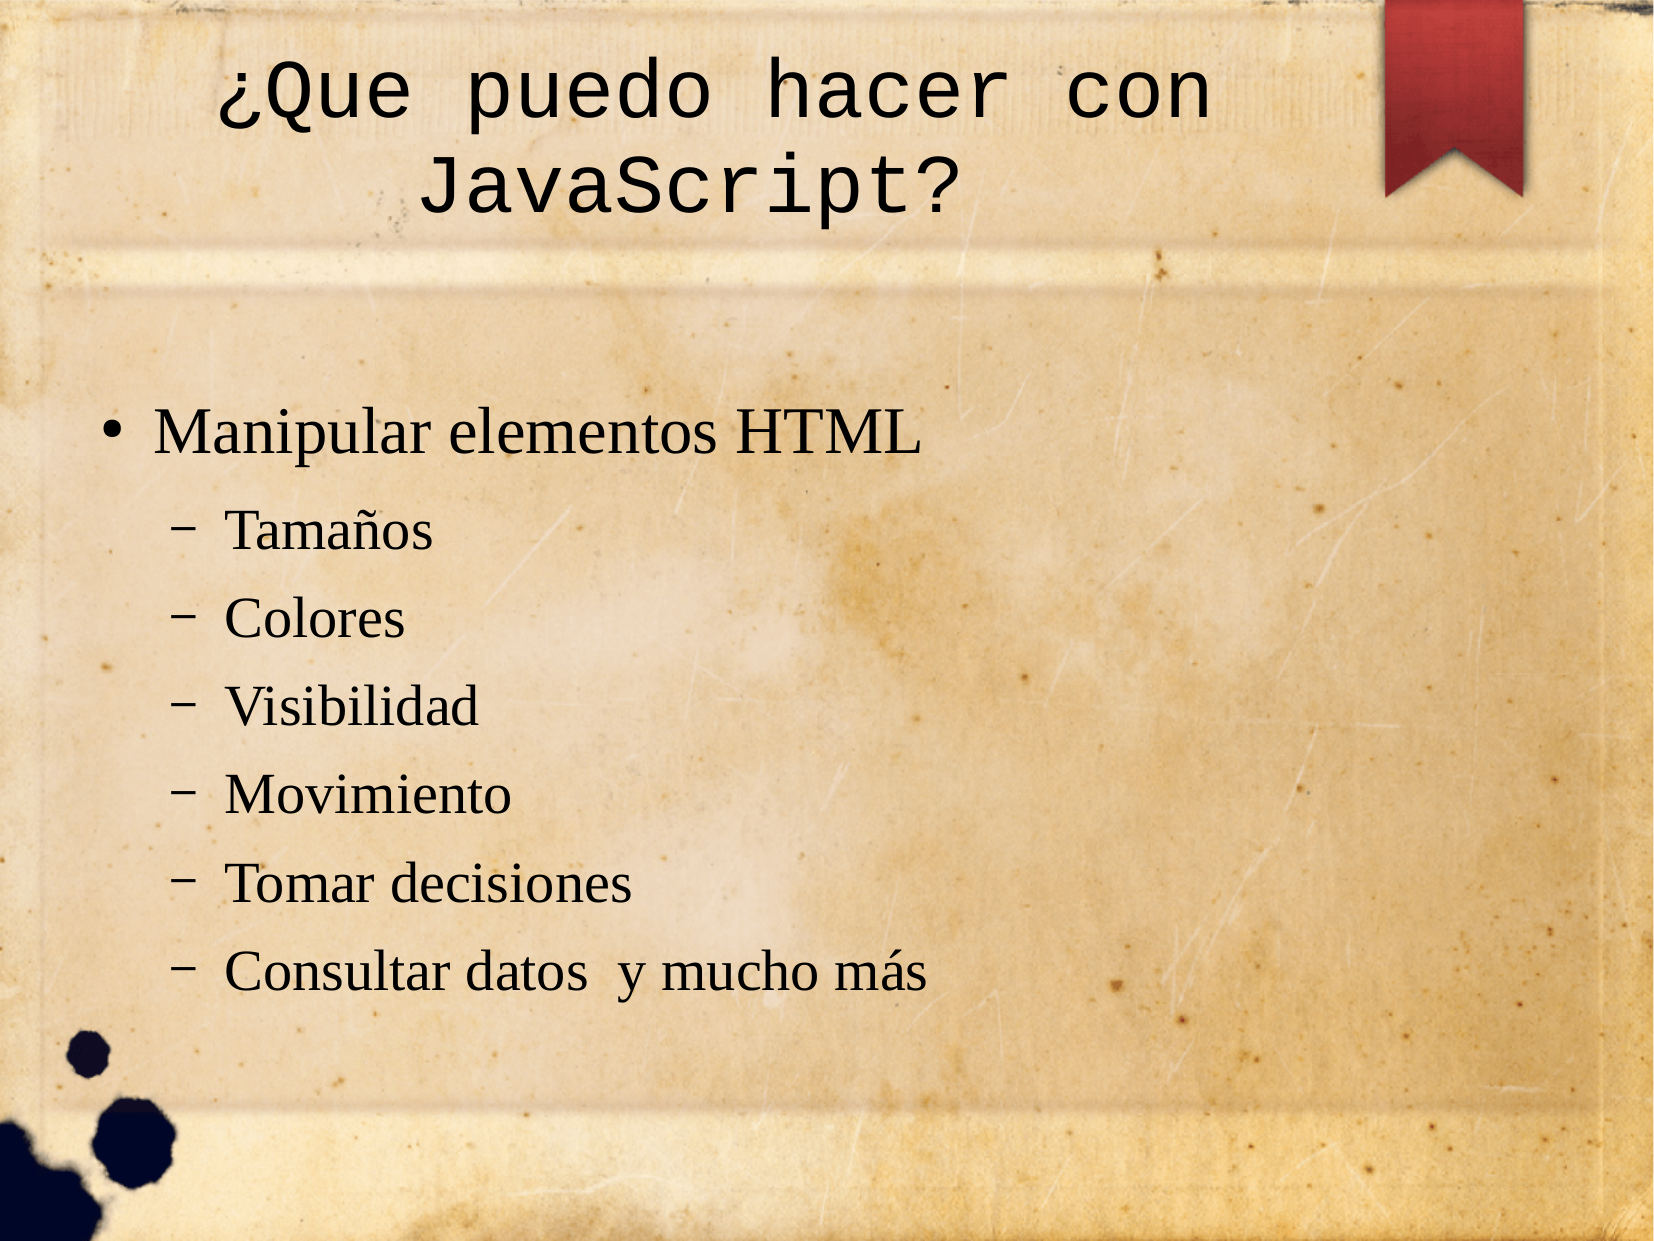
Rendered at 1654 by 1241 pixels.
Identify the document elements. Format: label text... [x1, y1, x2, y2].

title ¿Que puedo hacer con JavaScript? [82, 48, 1347, 238]
list Manipular elementos HTML Tamaños Colores Visibilidad Movimiento Tomar decisiones Consultar datos y mucho más [82, 290, 1538, 1010]
picture [0, 0, 1654, 1241]
